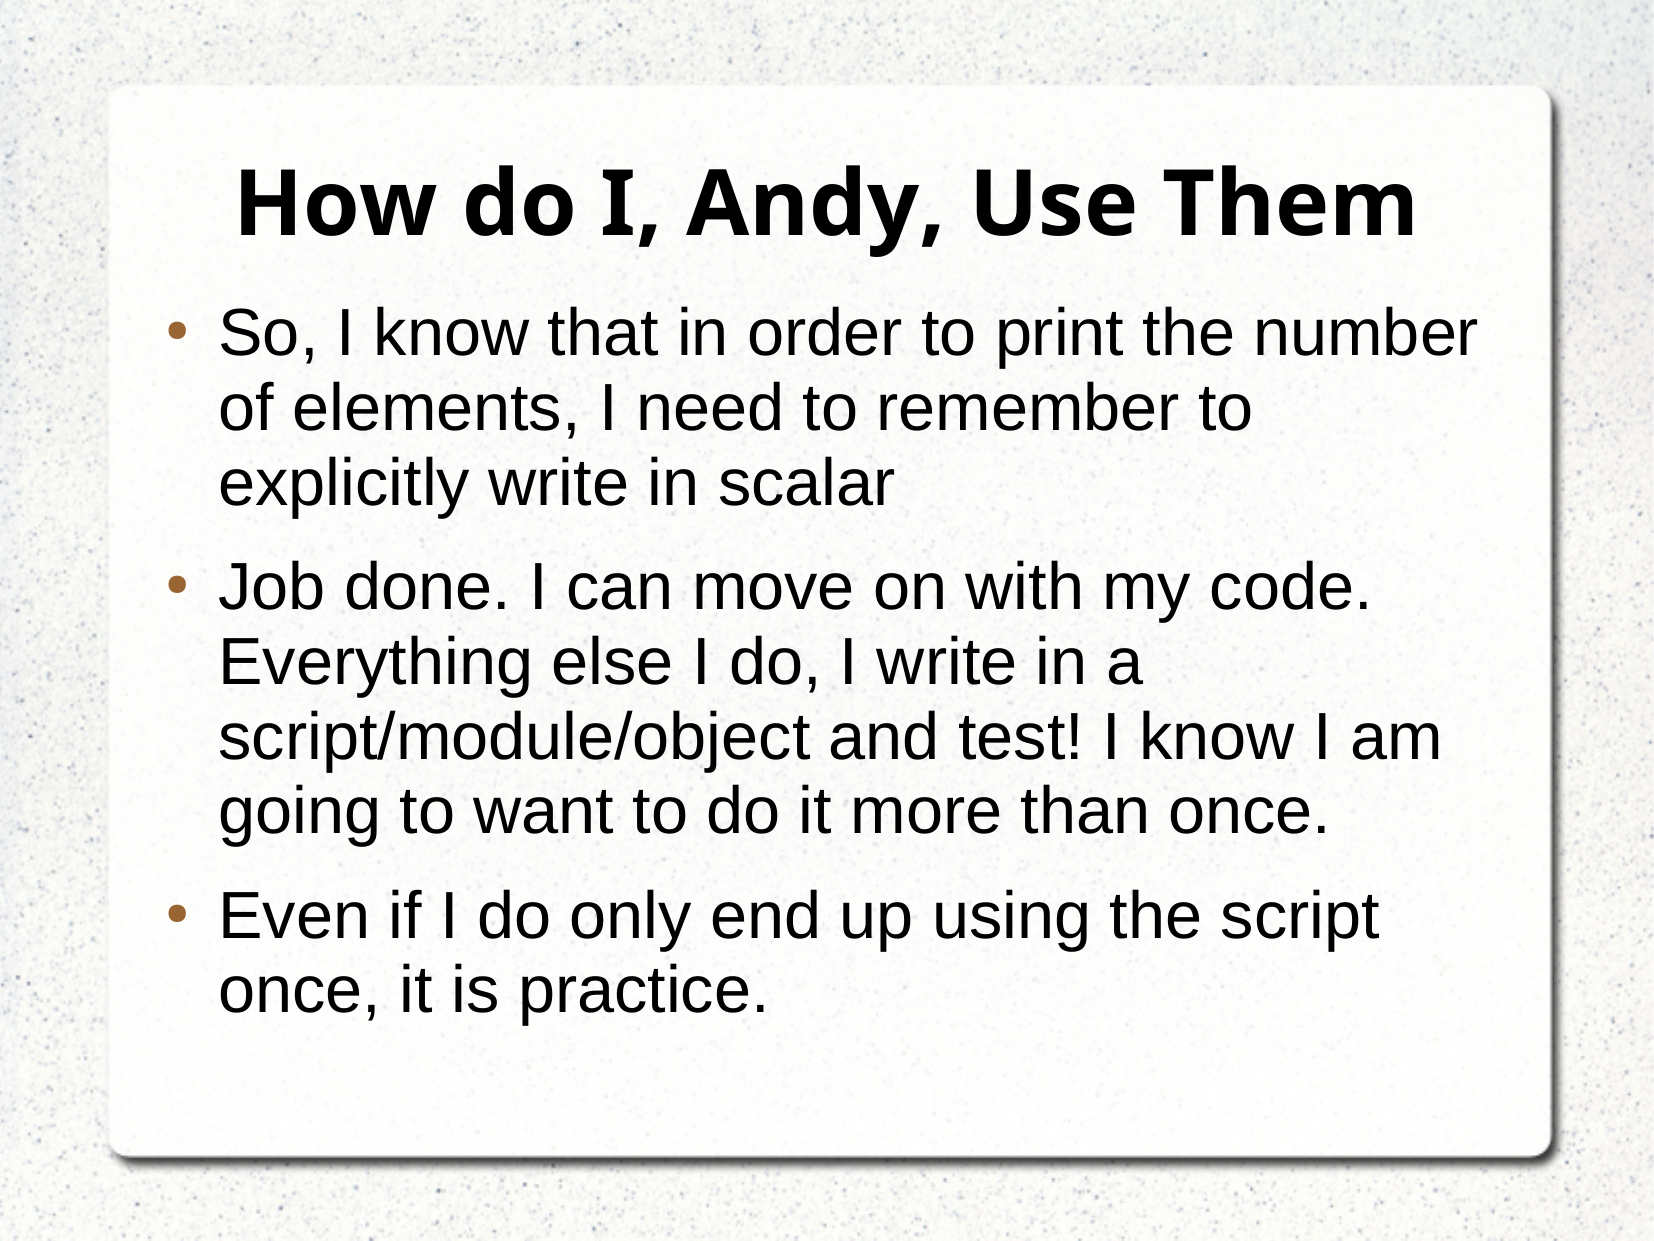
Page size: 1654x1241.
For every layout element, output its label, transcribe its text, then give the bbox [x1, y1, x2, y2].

list So, I know that in order to print the number of elements, I need to remember to explicitly write in scalar Job done. I can move on with my code. Everything else I do, I write in a script/module/object and test! I know I am going to want to do it more than once. Even if I do only end up using the script once, it is practice. [147, 295, 1506, 1026]
picture [0, 0, 1654, 1241]
title How do I, Andy, Use Them [118, 96, 1536, 304]
